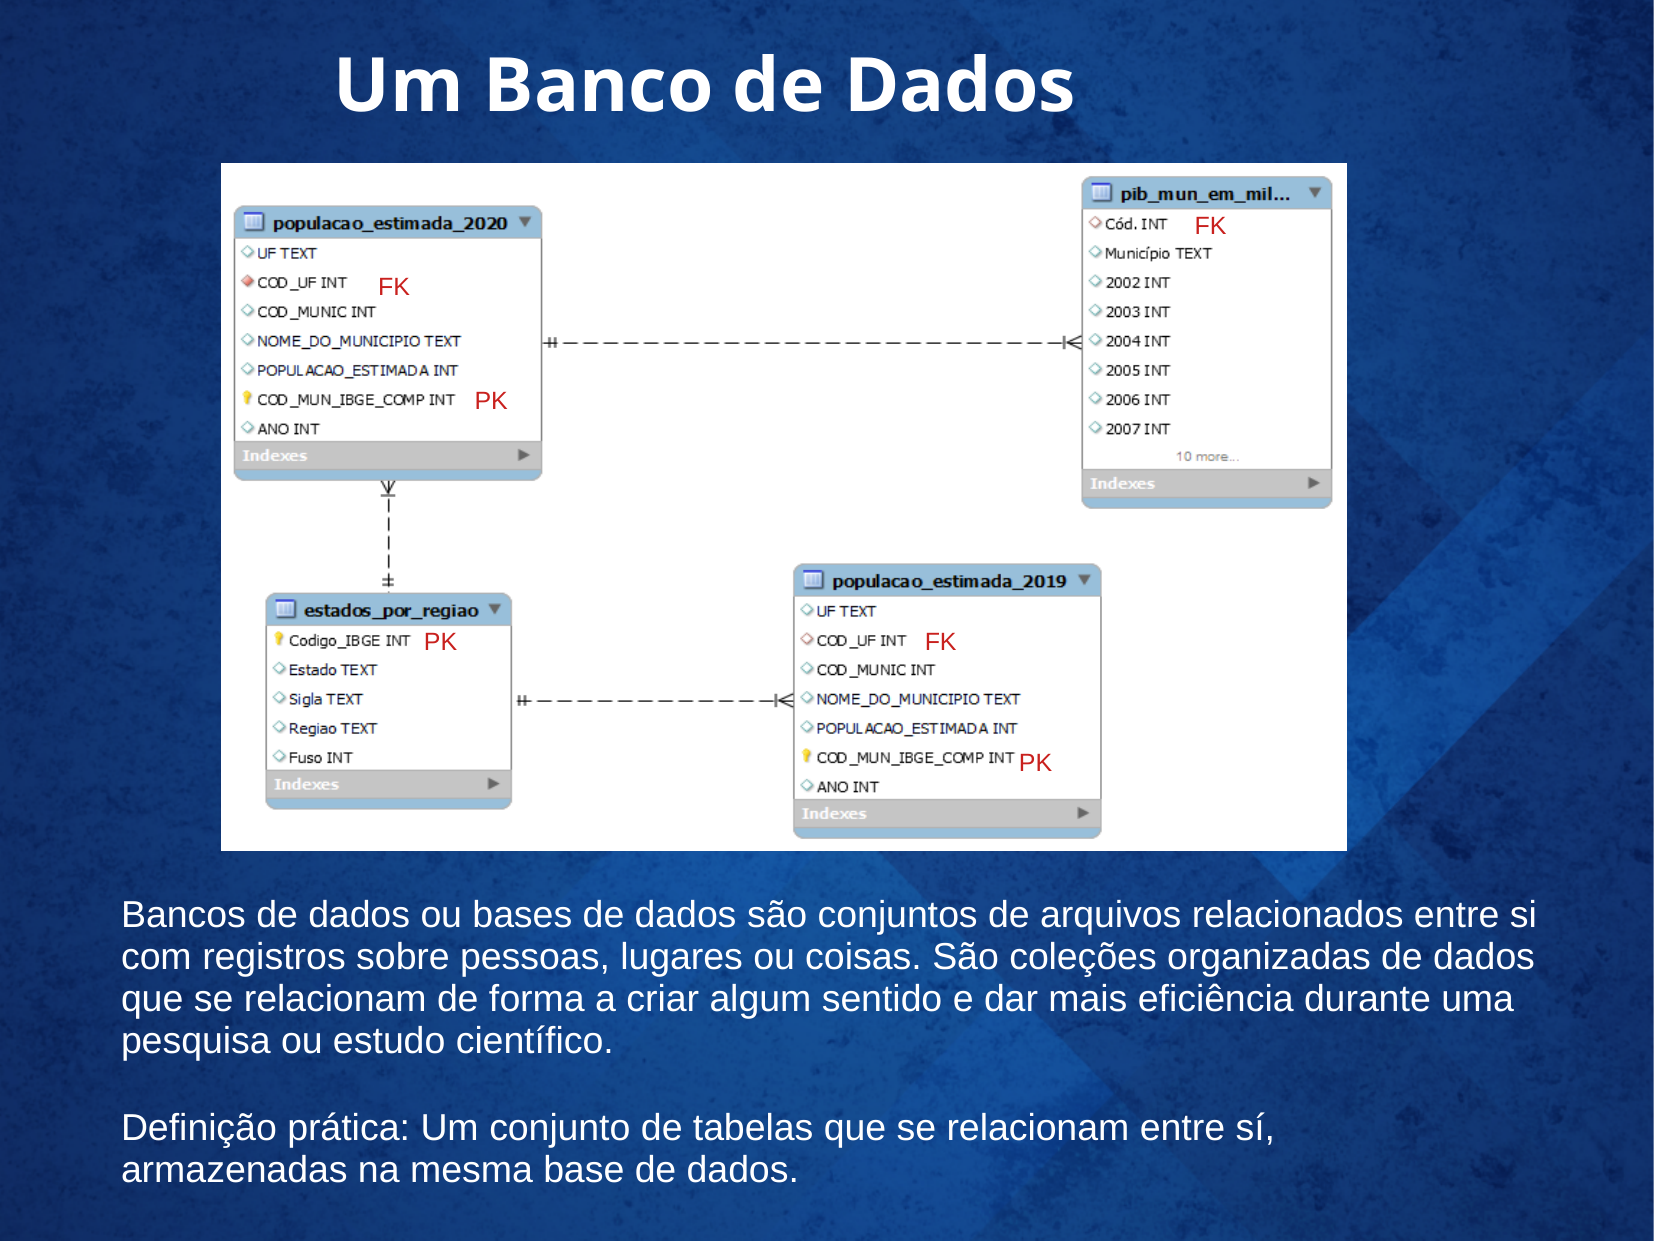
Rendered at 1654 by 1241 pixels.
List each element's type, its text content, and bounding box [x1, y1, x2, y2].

text_box PK [1004, 741, 1068, 784]
text_box FK [910, 620, 972, 664]
text_box FK [1179, 203, 1242, 247]
text_box PK [459, 379, 524, 423]
text_box Um Banco de Dados [318, 23, 1217, 178]
picture [0, 0, 1654, 1241]
text_box FK [363, 265, 426, 309]
text_box Definição prática: Um conjunto de tabelas que se relacionam entre sí, armazenadas na mesma base de dados. [106, 1099, 1382, 1241]
text_box PK [409, 620, 473, 664]
text_box Bancos de dados ou bases de dados são conjuntos de arquivos relacionados entre si com registros sobre pessoas, lugares ou coisas. São coleções organizadas de dados que se relacionam de forma a criar algum sentido e dar mais eficiência durante uma pesquisa ou estudo científico. [106, 885, 1571, 1069]
